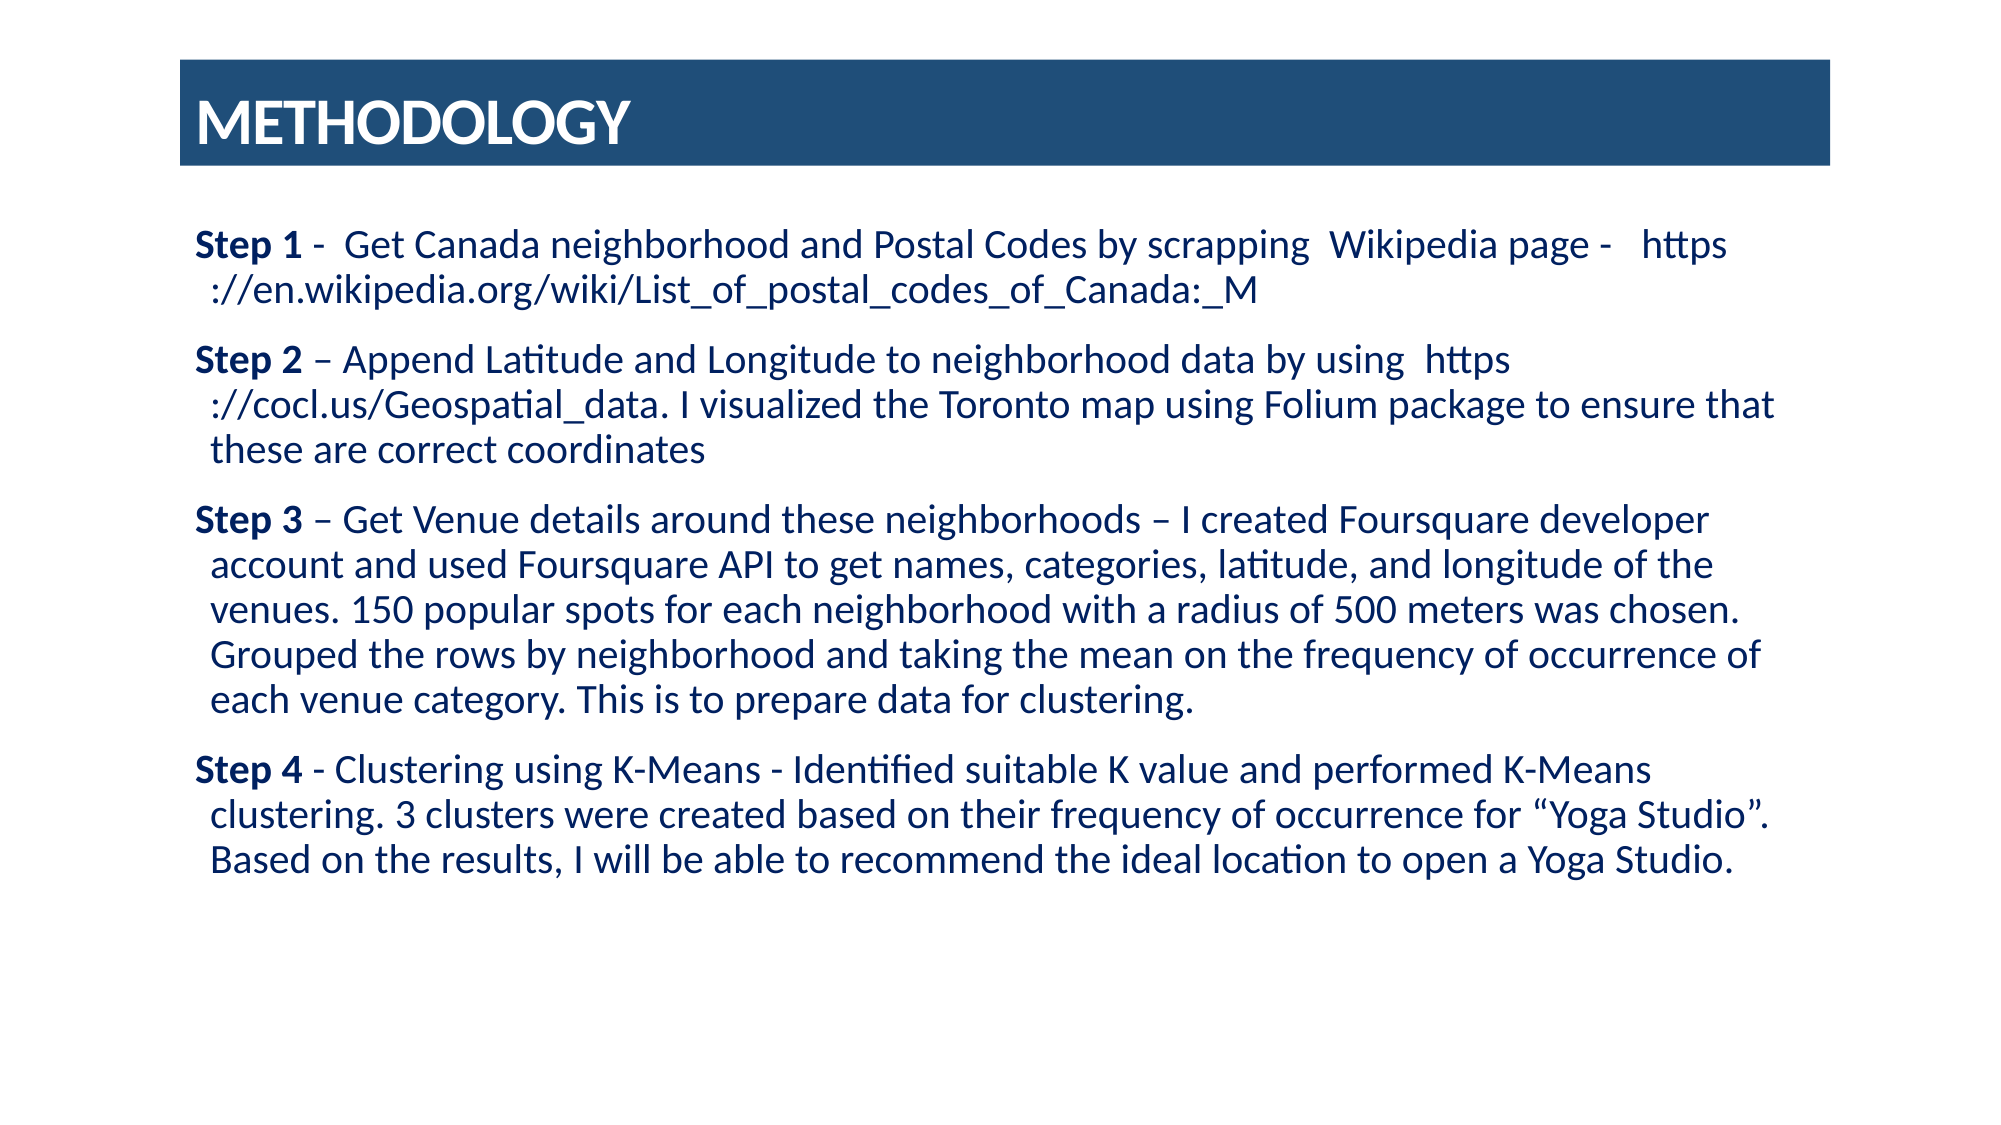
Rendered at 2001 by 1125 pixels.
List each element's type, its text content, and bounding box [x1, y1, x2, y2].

list Step 1 - Get Canada neighborhood and Postal Codes by scrapping Wikipedia page - https://en.wikipedia.org/wiki/List_of_postal_codes_of_Canada:_M Step 2 – Append Latitude and Longitude to neighborhood data by using https://cocl.us/Geospatial_data. I visualized the Toronto map using Folium package to ensure that these are correct coordinates Step 3 – Get Venue details around these neighborhoods – I created Foursquare developer account and used Foursquare API to get names, categories, latitude, and longitude of the venues. 150 popular spots for each neighborhood with a radius of 500 meters was chosen. Grouped the rows by neighborhood and taking the mean on the frequency of occurrence of each venue category. This is to prepare data for clustering. Step 4 - Clustering using K-Means - Identified suitable K value and performed K-Means clustering. 3 clusters were created based on their frequency of occurrence for “Yoga Studio”. Based on the results, I will be able to recommend the ideal location to open a Yoga Studio. [180, 214, 1831, 1125]
title METHODOLOGY [180, 59, 1831, 166]
